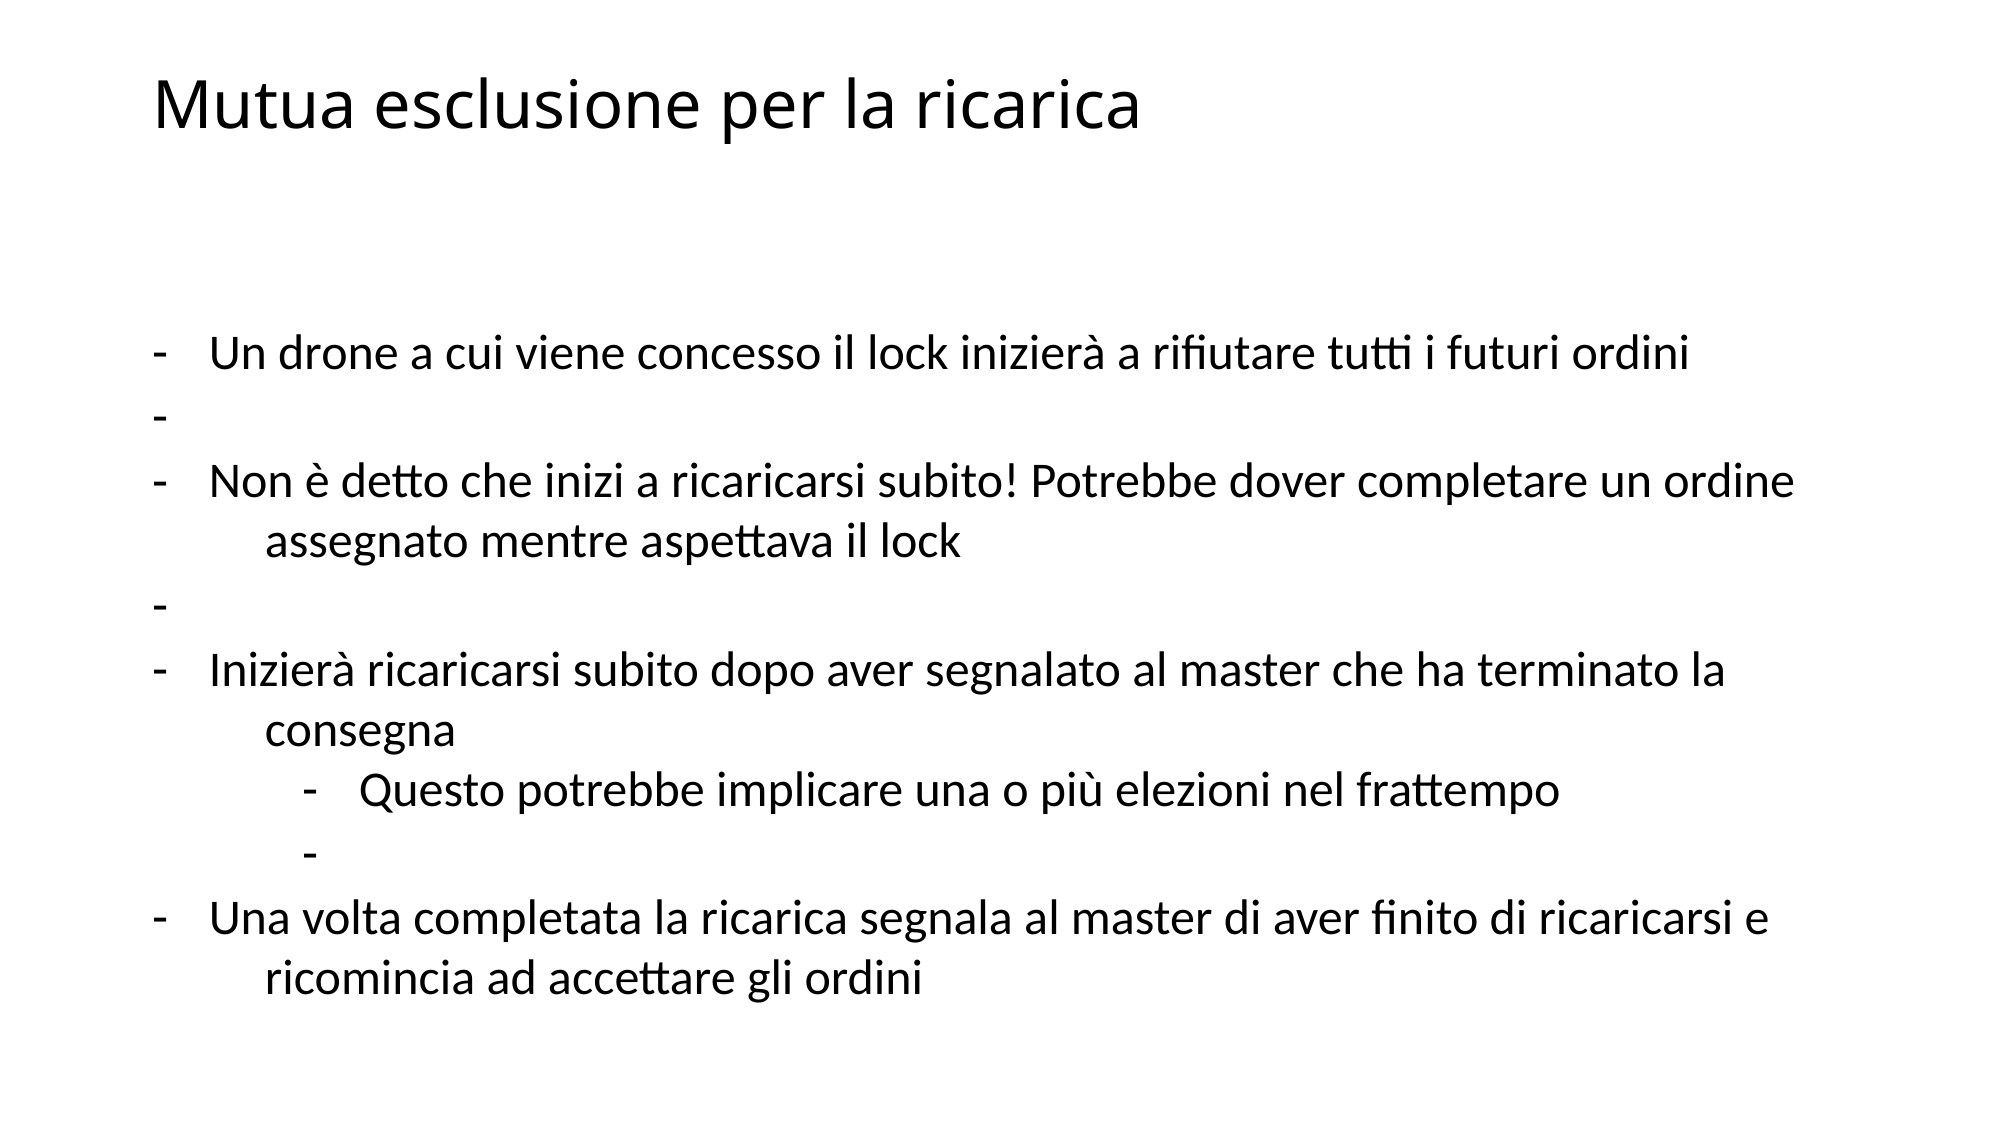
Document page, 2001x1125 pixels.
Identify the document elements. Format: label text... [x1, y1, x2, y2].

title Mutua esclusione per la ricarica [137, 59, 1434, 155]
text_box Un drone a cui viene concesso il lock inizierà a rifiutare tutti i futuri ordini Non è detto che inizi a ricaricarsi subito! Potrebbe dover completare un ordine assegnato mentre aspettava il lock Inizierà ricaricarsi subito dopo aver segnalato al master che ha terminato la consegna Questo potrebbe implicare una o più elezioni nel frattempo Una volta completata la ricarica segnala al master di aver finito di ricaricarsi e ricomincia ad accettare gli ordini [137, 311, 1906, 994]
